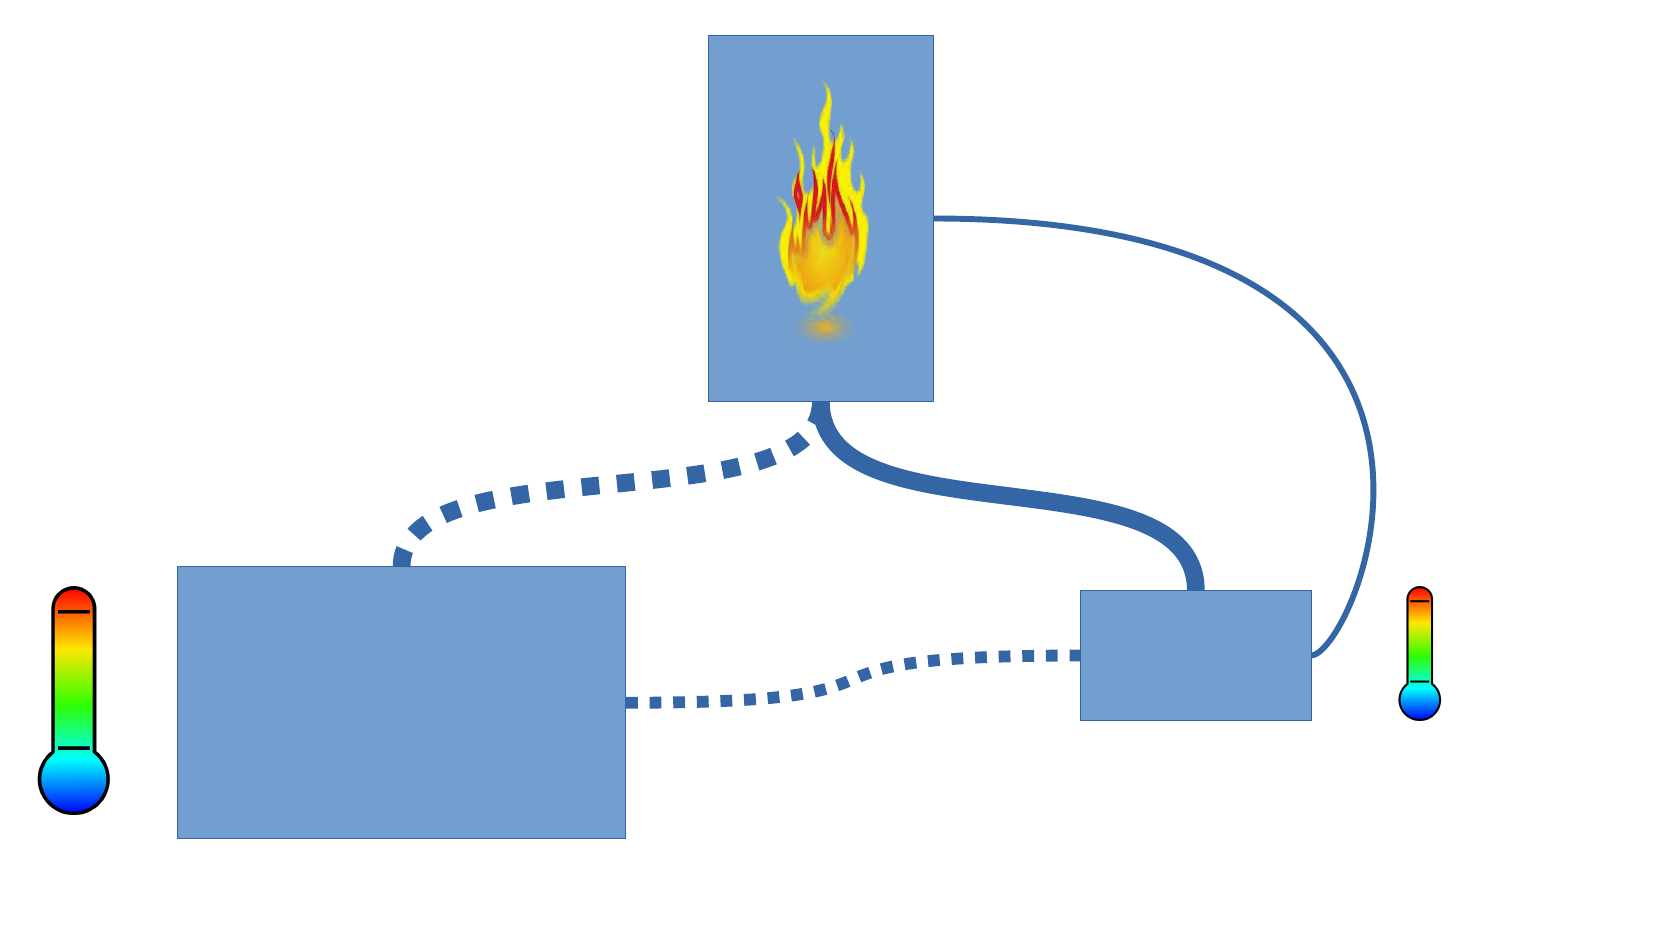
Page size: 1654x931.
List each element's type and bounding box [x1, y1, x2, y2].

text_box [1080, 590, 1312, 721]
picture [1385, 586, 1453, 721]
text_box [708, 35, 934, 402]
picture [15, 586, 130, 815]
text_box [177, 566, 626, 839]
picture [732, 70, 910, 367]
